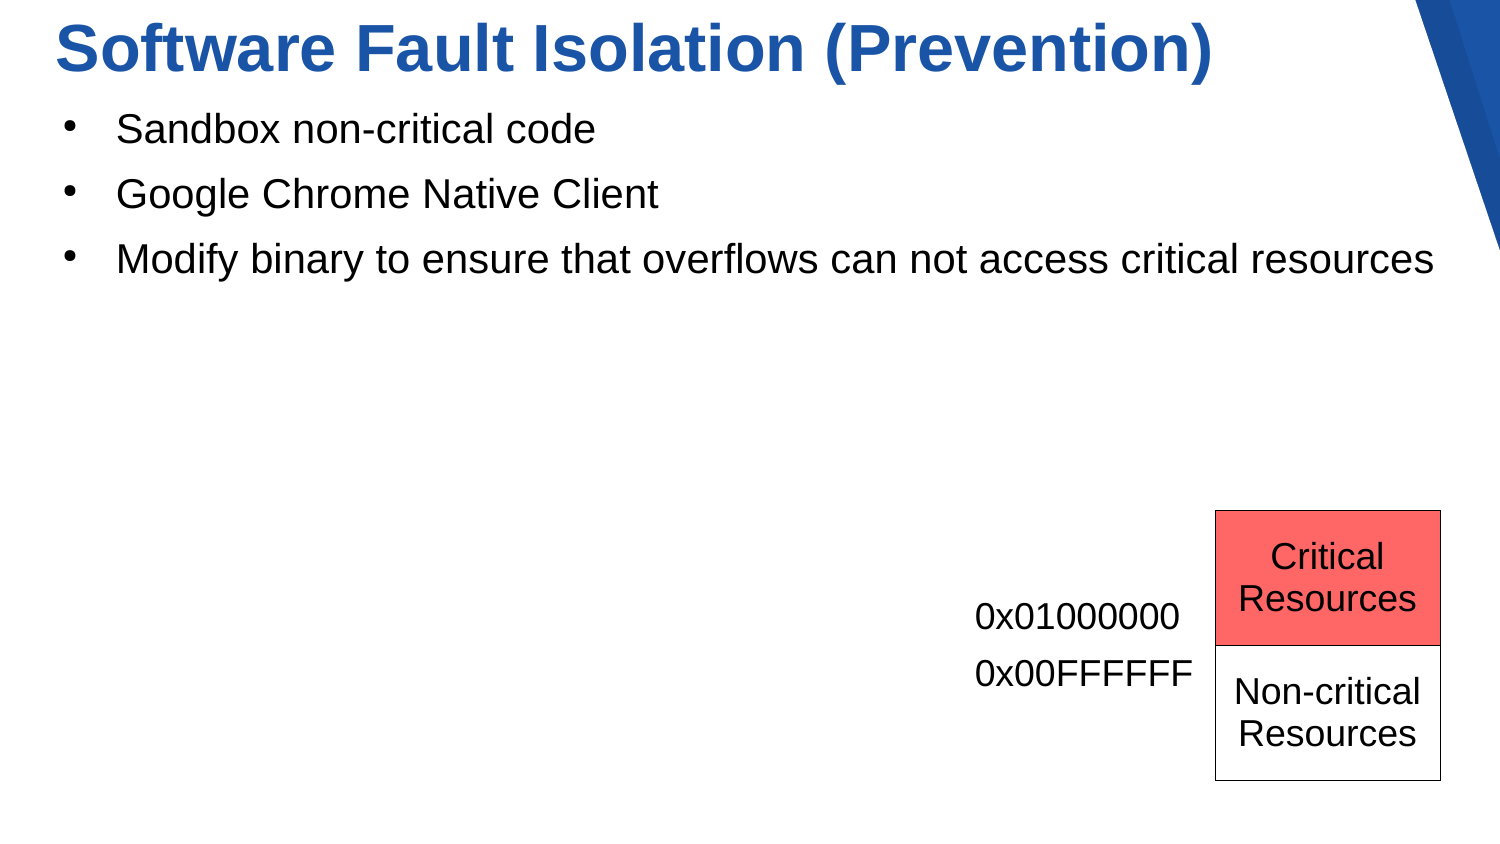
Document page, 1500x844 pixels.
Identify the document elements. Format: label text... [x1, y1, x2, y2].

text_box Non-critical Resources [1215, 646, 1441, 781]
title Software Fault Isolation (Prevention) [40, 32, 1366, 87]
list Sandbox non-critical code Google Chrome Native Client Modify binary to ensure that overflows can not access critical resources [30, 87, 1486, 526]
text_box 0x01000000 [960, 588, 1196, 646]
text_box Critical Resources [1215, 510, 1441, 646]
text_box 0x00FFFFFF [960, 645, 1220, 702]
